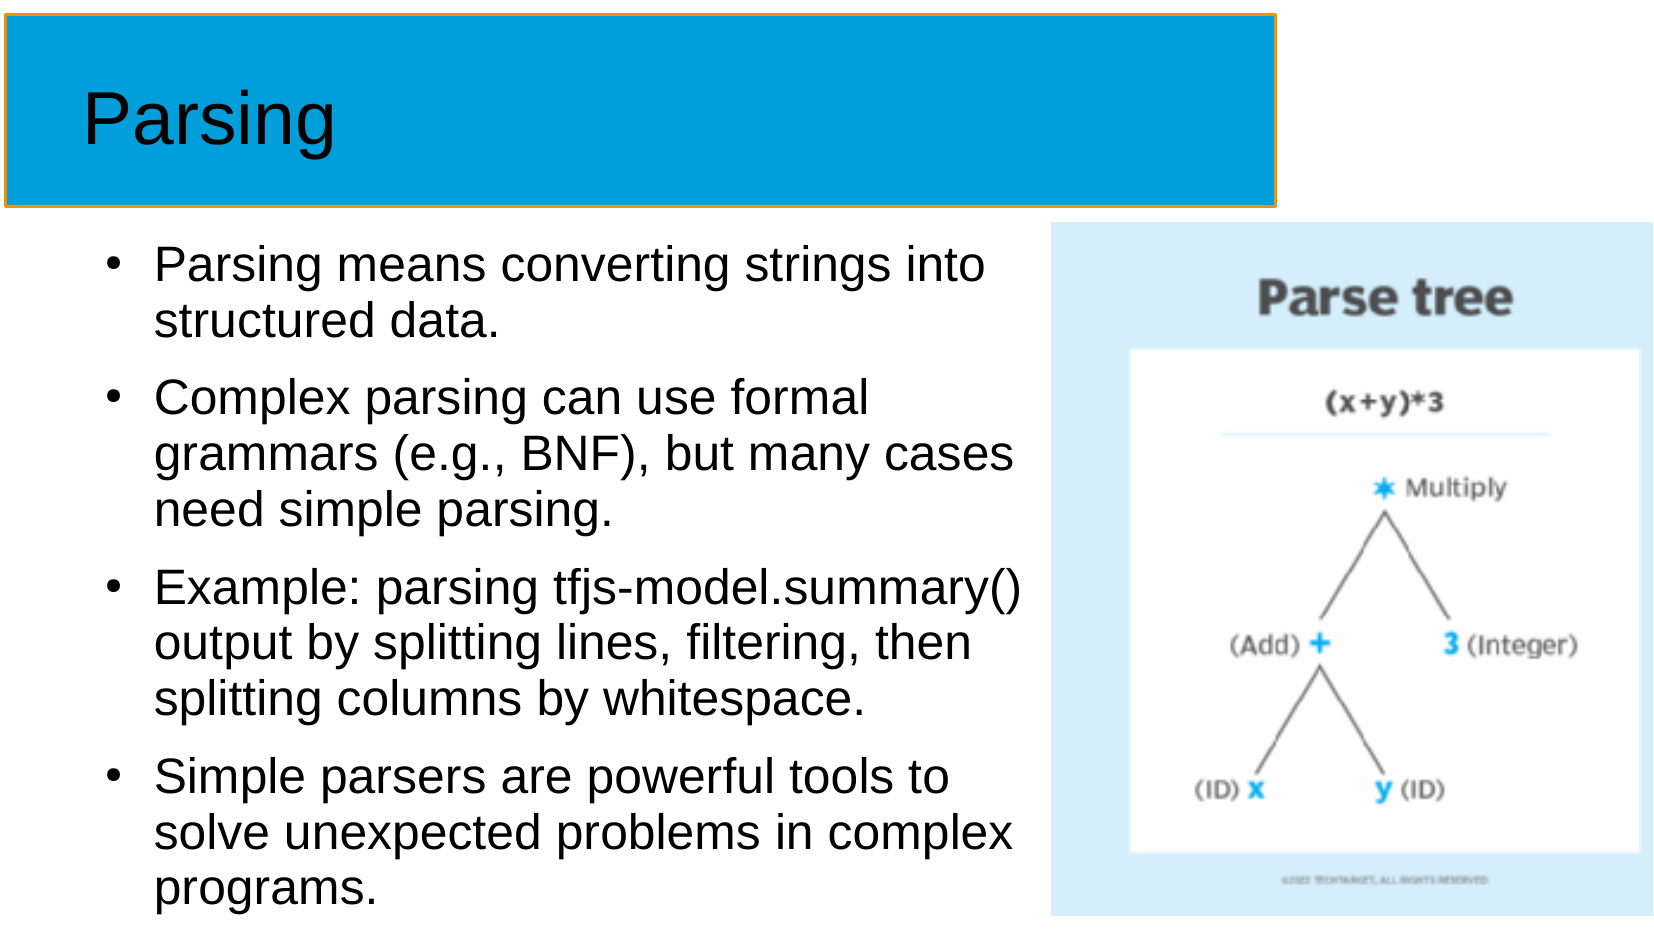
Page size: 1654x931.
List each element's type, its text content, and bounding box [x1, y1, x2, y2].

title Parsing [82, 44, 1235, 192]
list Parsing means converting strings into structured data. Complex parsing can use formal grammars (e.g., BNF), but many cases need simple parsing. Example: parsing tfjs-model.summary() output by splitting lines, filtering, then splitting columns by whitespace. Simple parsers are powerful tools to solve unexpected problems in complex programs. [88, 236, 1034, 916]
picture [1051, 222, 1654, 916]
